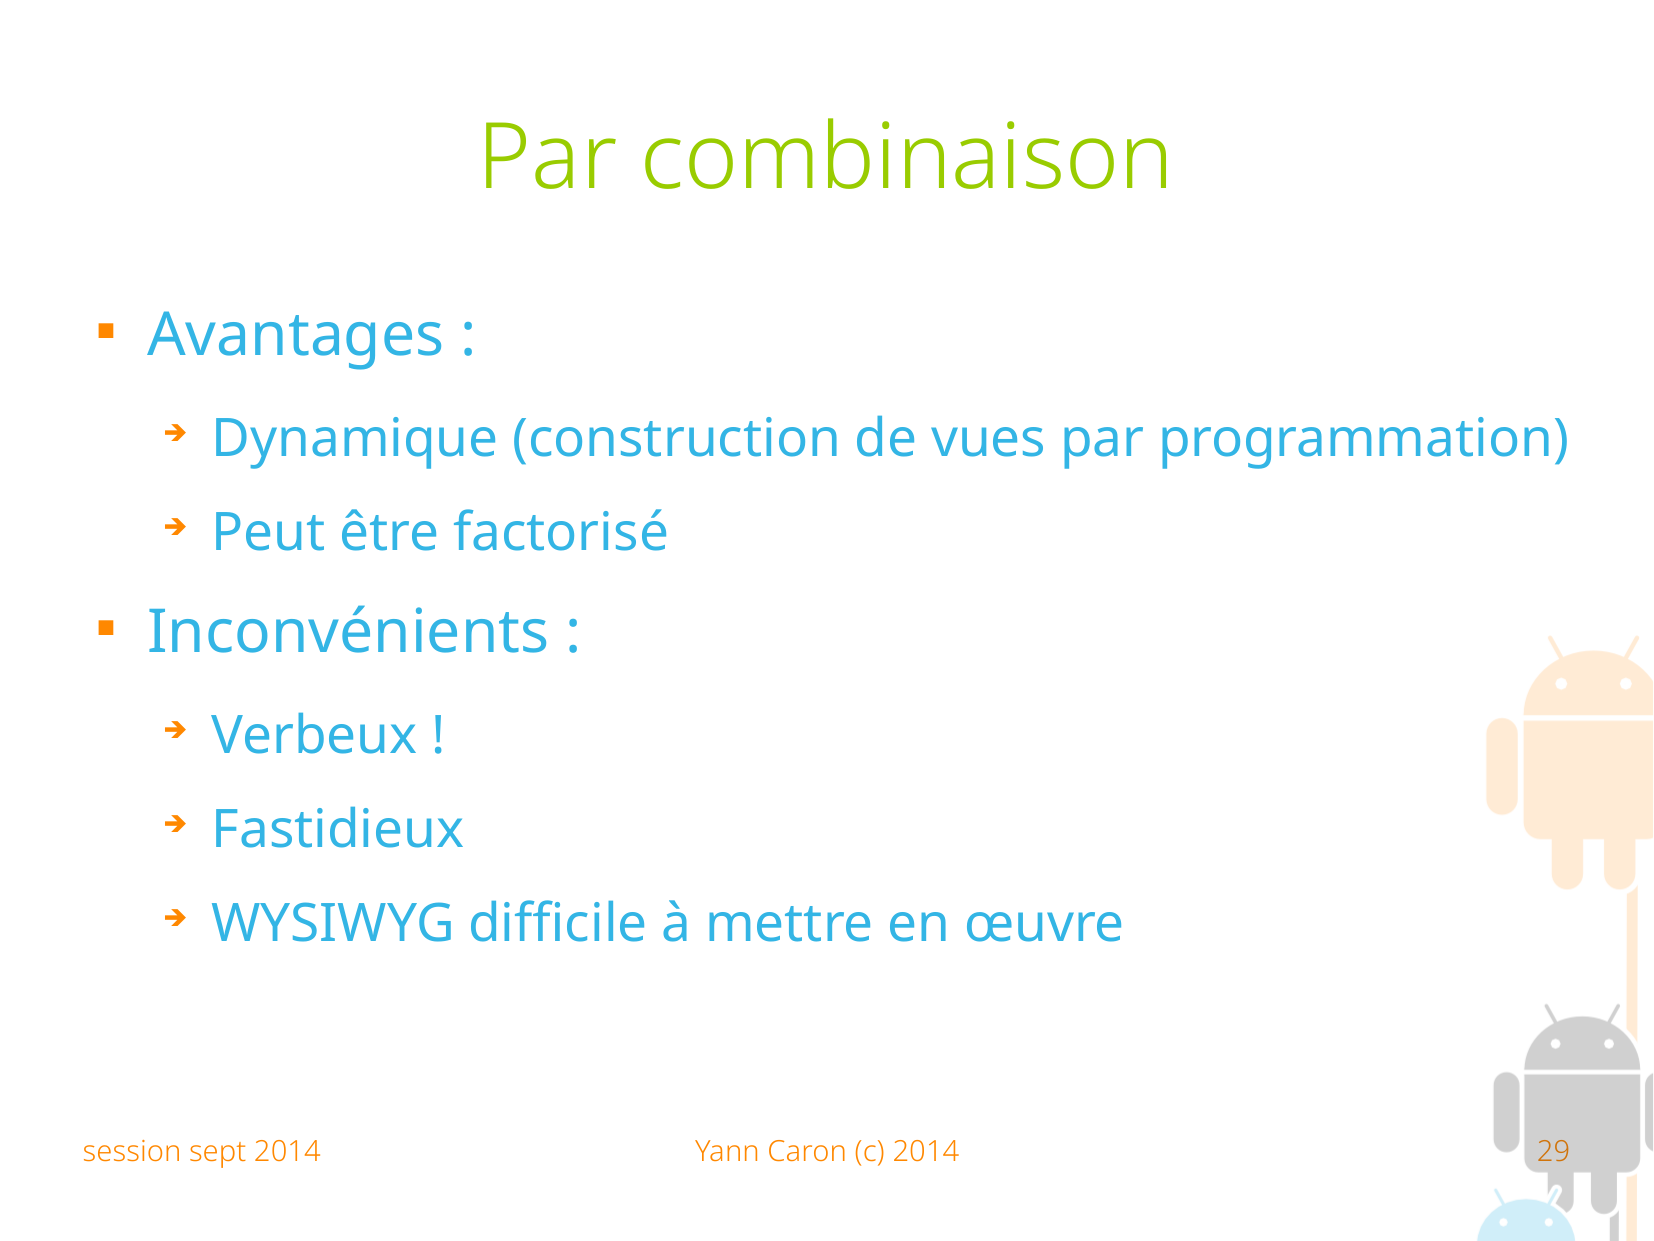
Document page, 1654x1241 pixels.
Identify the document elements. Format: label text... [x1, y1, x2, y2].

title Par combinaison [82, 49, 1571, 257]
list Avantages : Dynamique (construction de vues par programmation) Peut être factorisé Inconvénients : Verbeux ! Fastidieux WYSIWYG difficile à mettre en œuvre [82, 290, 1571, 1010]
picture [240, 423, 1654, 1241]
